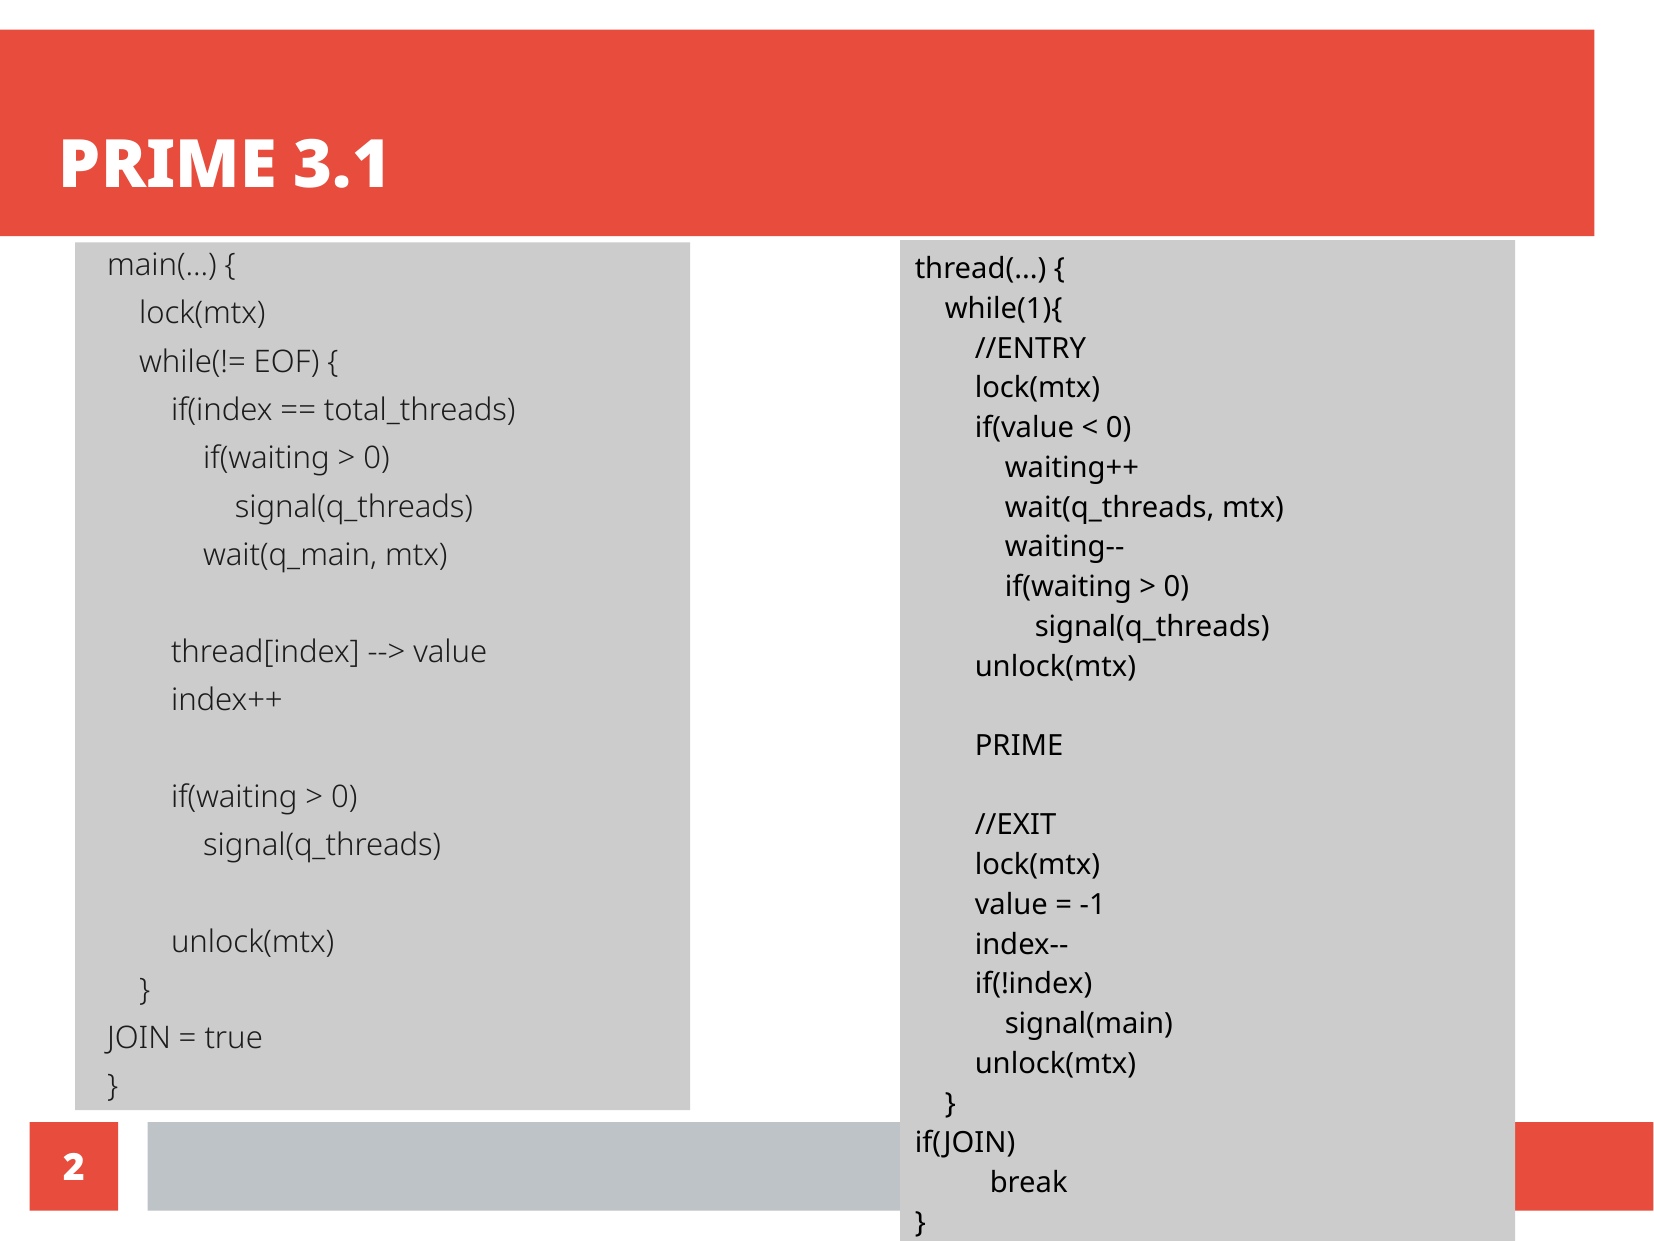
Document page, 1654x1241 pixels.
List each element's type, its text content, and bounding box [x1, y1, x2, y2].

text_box thread(...) { while(1){ //ENTRY lock(mtx) if(value < 0) waiting++ wait(q_threads, mtx) waiting-- if(waiting > 0) signal(q_threads) unlock(mtx) PRIME //EXIT lock(mtx) value = -1 index-- if(!index) signal(main) unlock(mtx) } if(JOIN) break } [900, 240, 1516, 1116]
list main(...) { lock(mtx) while(!= EOF) { if(index == total_threads) if(waiting > 0) signal(q_threads) wait(q_main, mtx) thread[index] --> value index++ if(waiting > 0) signal(q_threads) unlock(mtx) } JOIN = true } [75, 242, 691, 1111]
title PRIME 3.1 [59, 59, 1595, 207]
